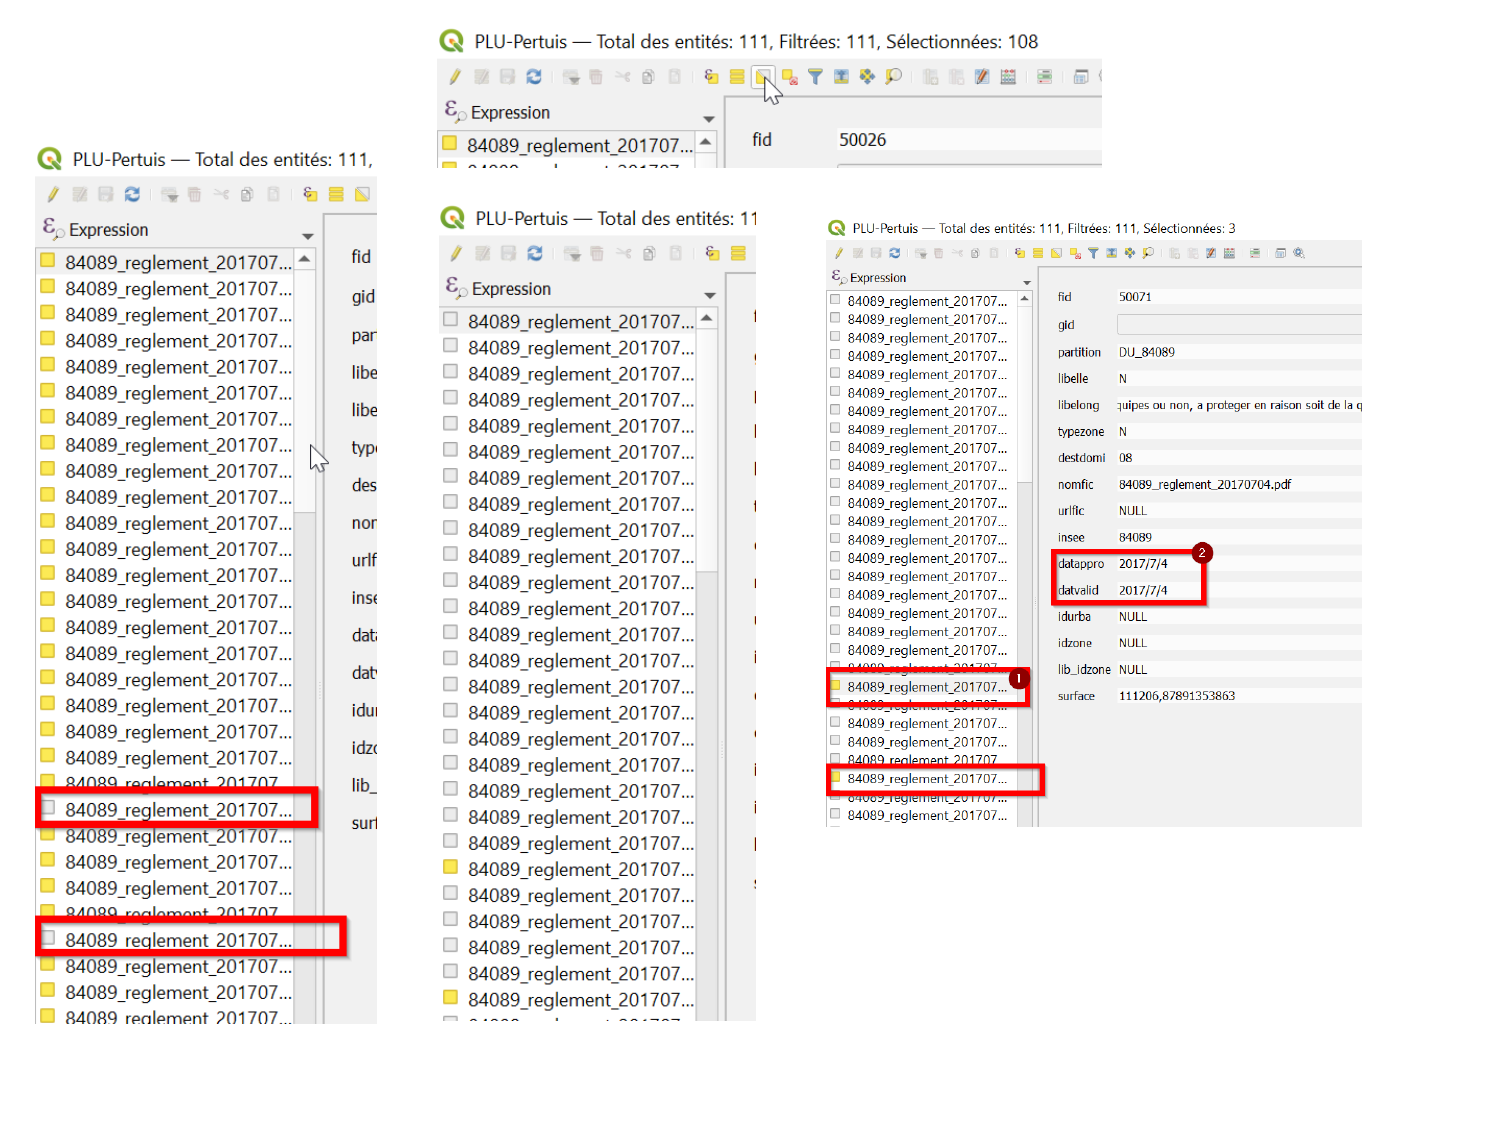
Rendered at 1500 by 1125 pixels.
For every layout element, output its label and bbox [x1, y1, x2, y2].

picture [35, 141, 377, 1024]
picture [826, 215, 1362, 827]
picture [439, 200, 756, 1021]
picture [437, 23, 1102, 168]
